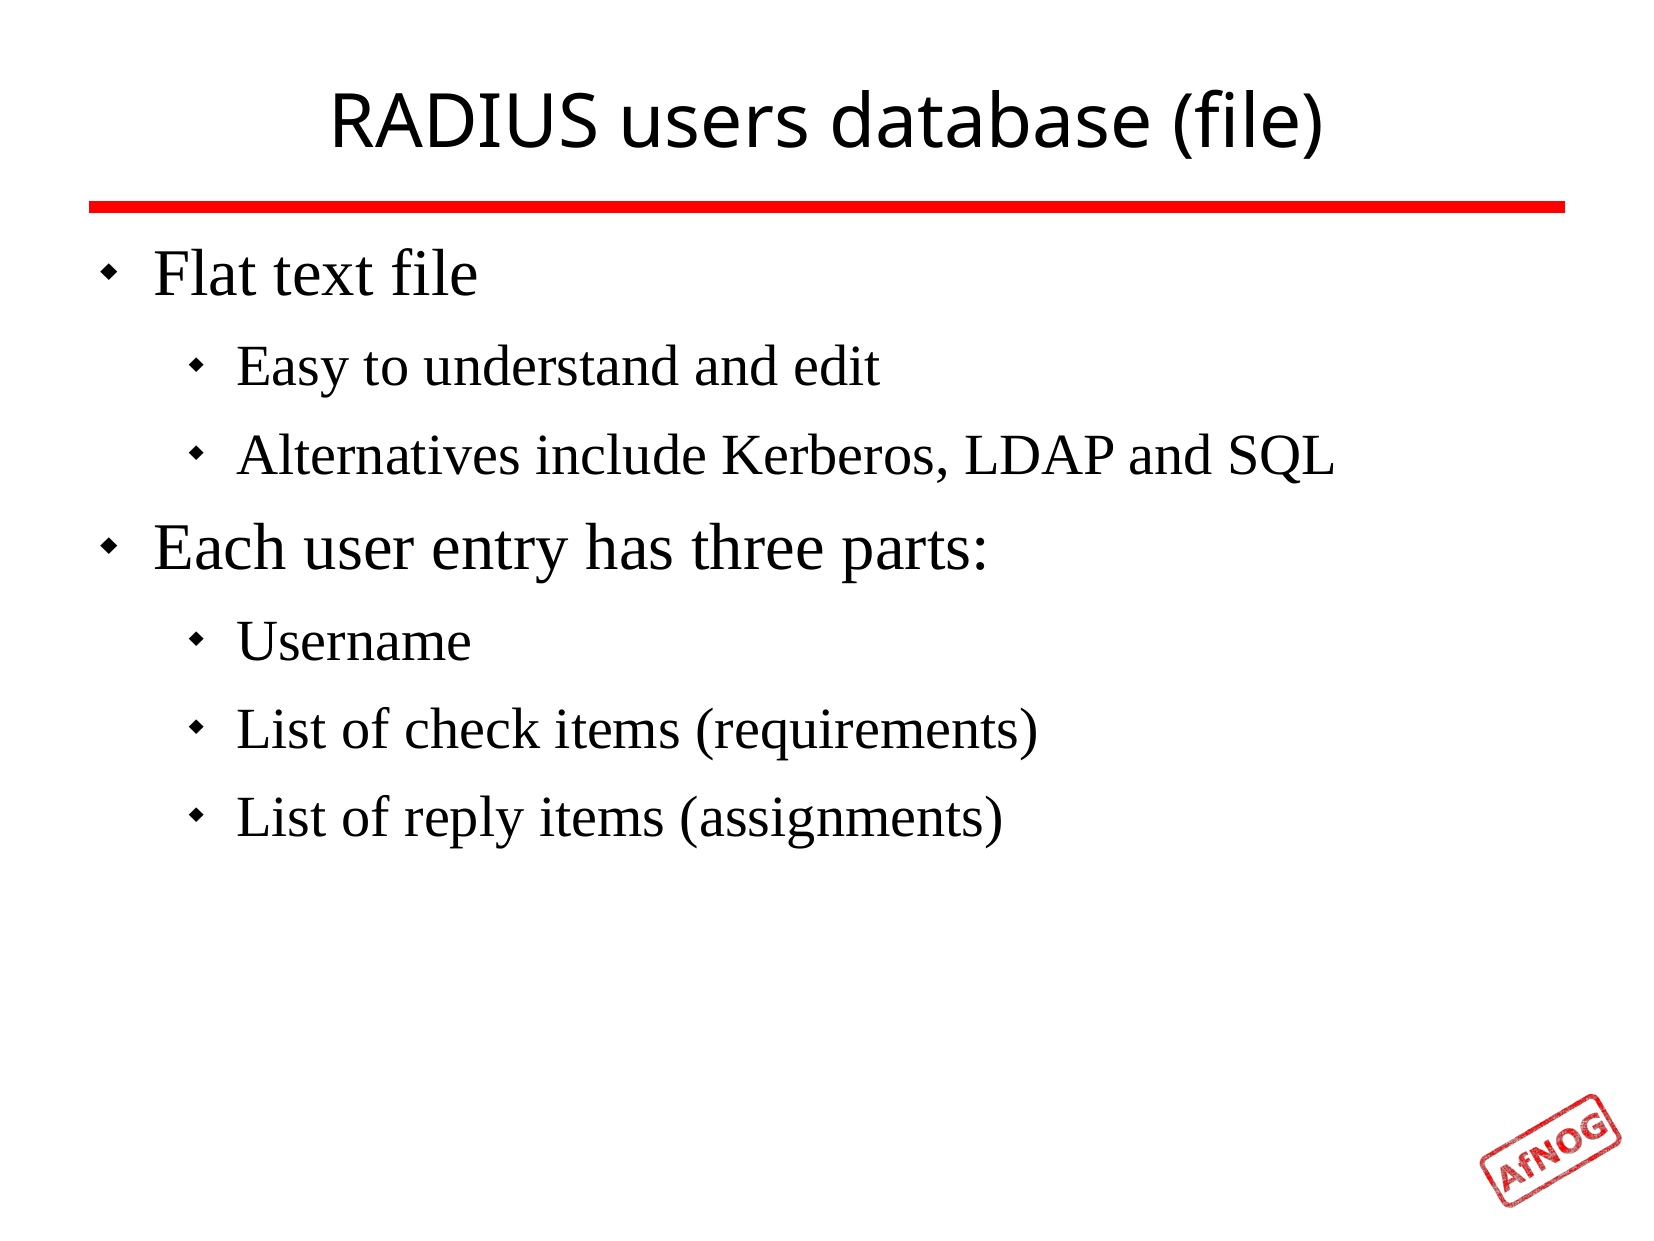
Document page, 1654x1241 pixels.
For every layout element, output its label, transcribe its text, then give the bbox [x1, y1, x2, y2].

picture [1476, 1090, 1625, 1211]
list Flat text file Easy to understand and edit Alternatives include Kerberos, LDAP and SQL Each user entry has three parts: Username List of check items (requirements) List of reply items (assignments) [82, 236, 1571, 1123]
title RADIUS users database (file) [82, 74, 1571, 162]
